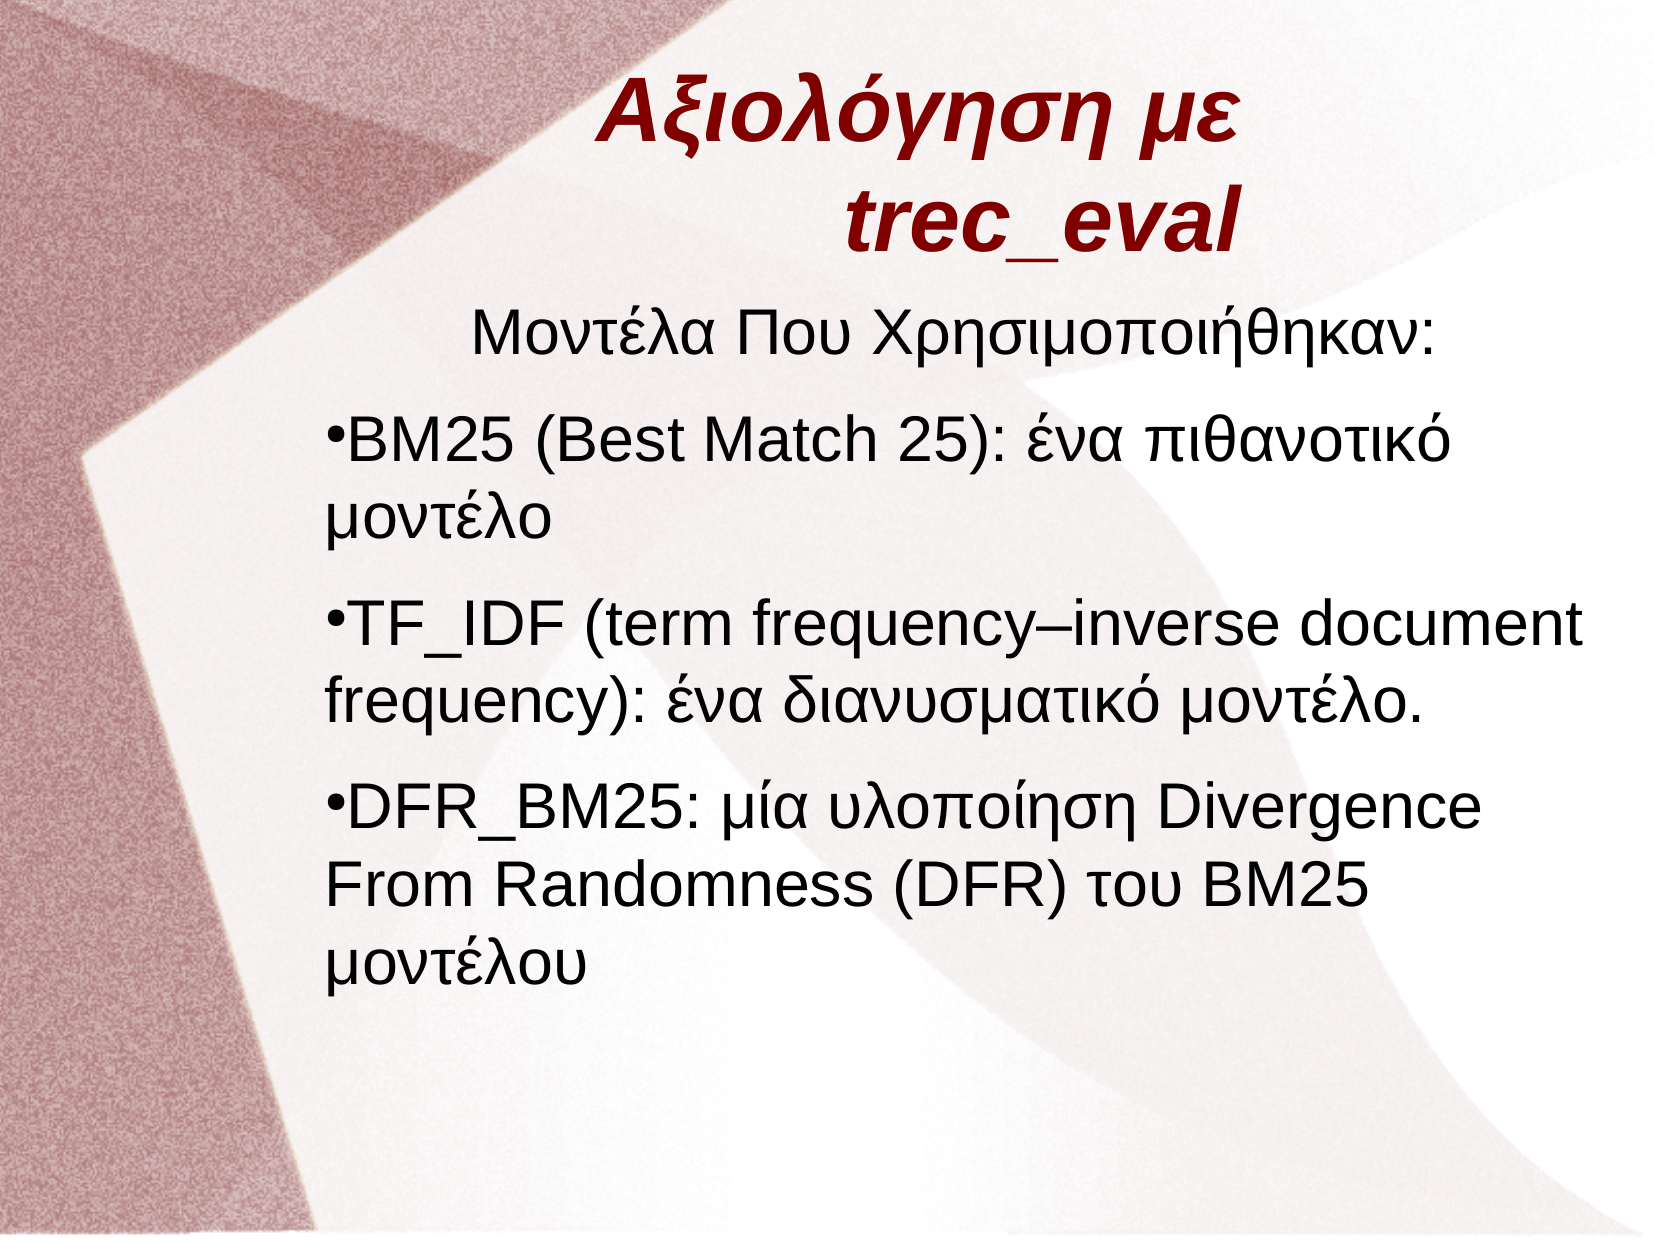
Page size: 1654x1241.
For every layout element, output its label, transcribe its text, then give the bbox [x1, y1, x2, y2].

title Αξιολόγηση με trec_eval [596, 49, 1607, 257]
list Μοντέλα Που Χρησιμοποιήθηκαν: BM25 (Best Match 25): ένα πιθανοτικό μοντέλο TF_IDF (term frequency–inverse document frequency): ένα διανυσματικό μοντέλο. DFR_BM25: μία υλοποίηση Divergence From Randomness (DFR) του BM25 μοντέλου [324, 290, 1601, 1052]
